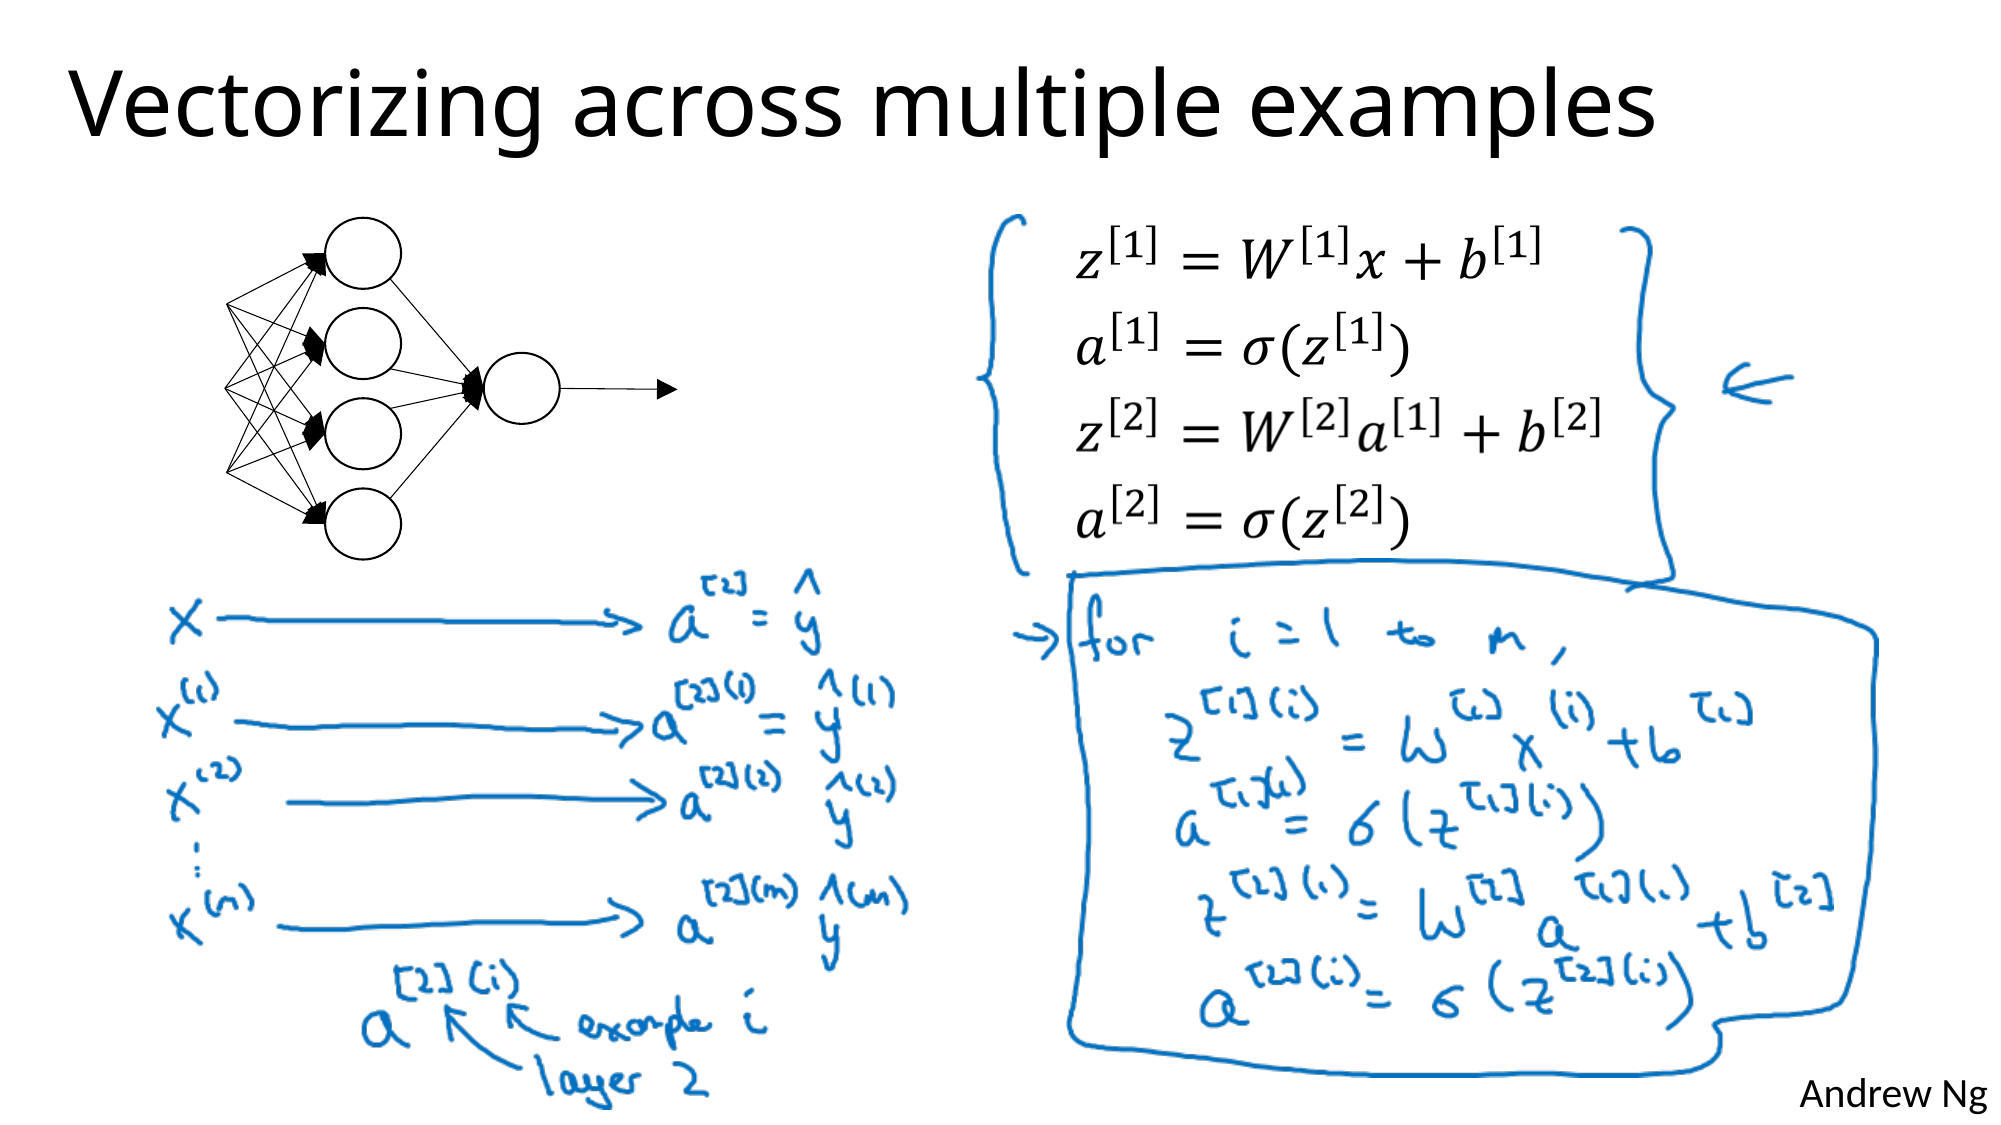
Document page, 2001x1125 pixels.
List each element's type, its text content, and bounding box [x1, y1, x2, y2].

picture [156, 214, 1879, 1110]
title Vectorizing across multiple examples [53, 0, 1779, 216]
